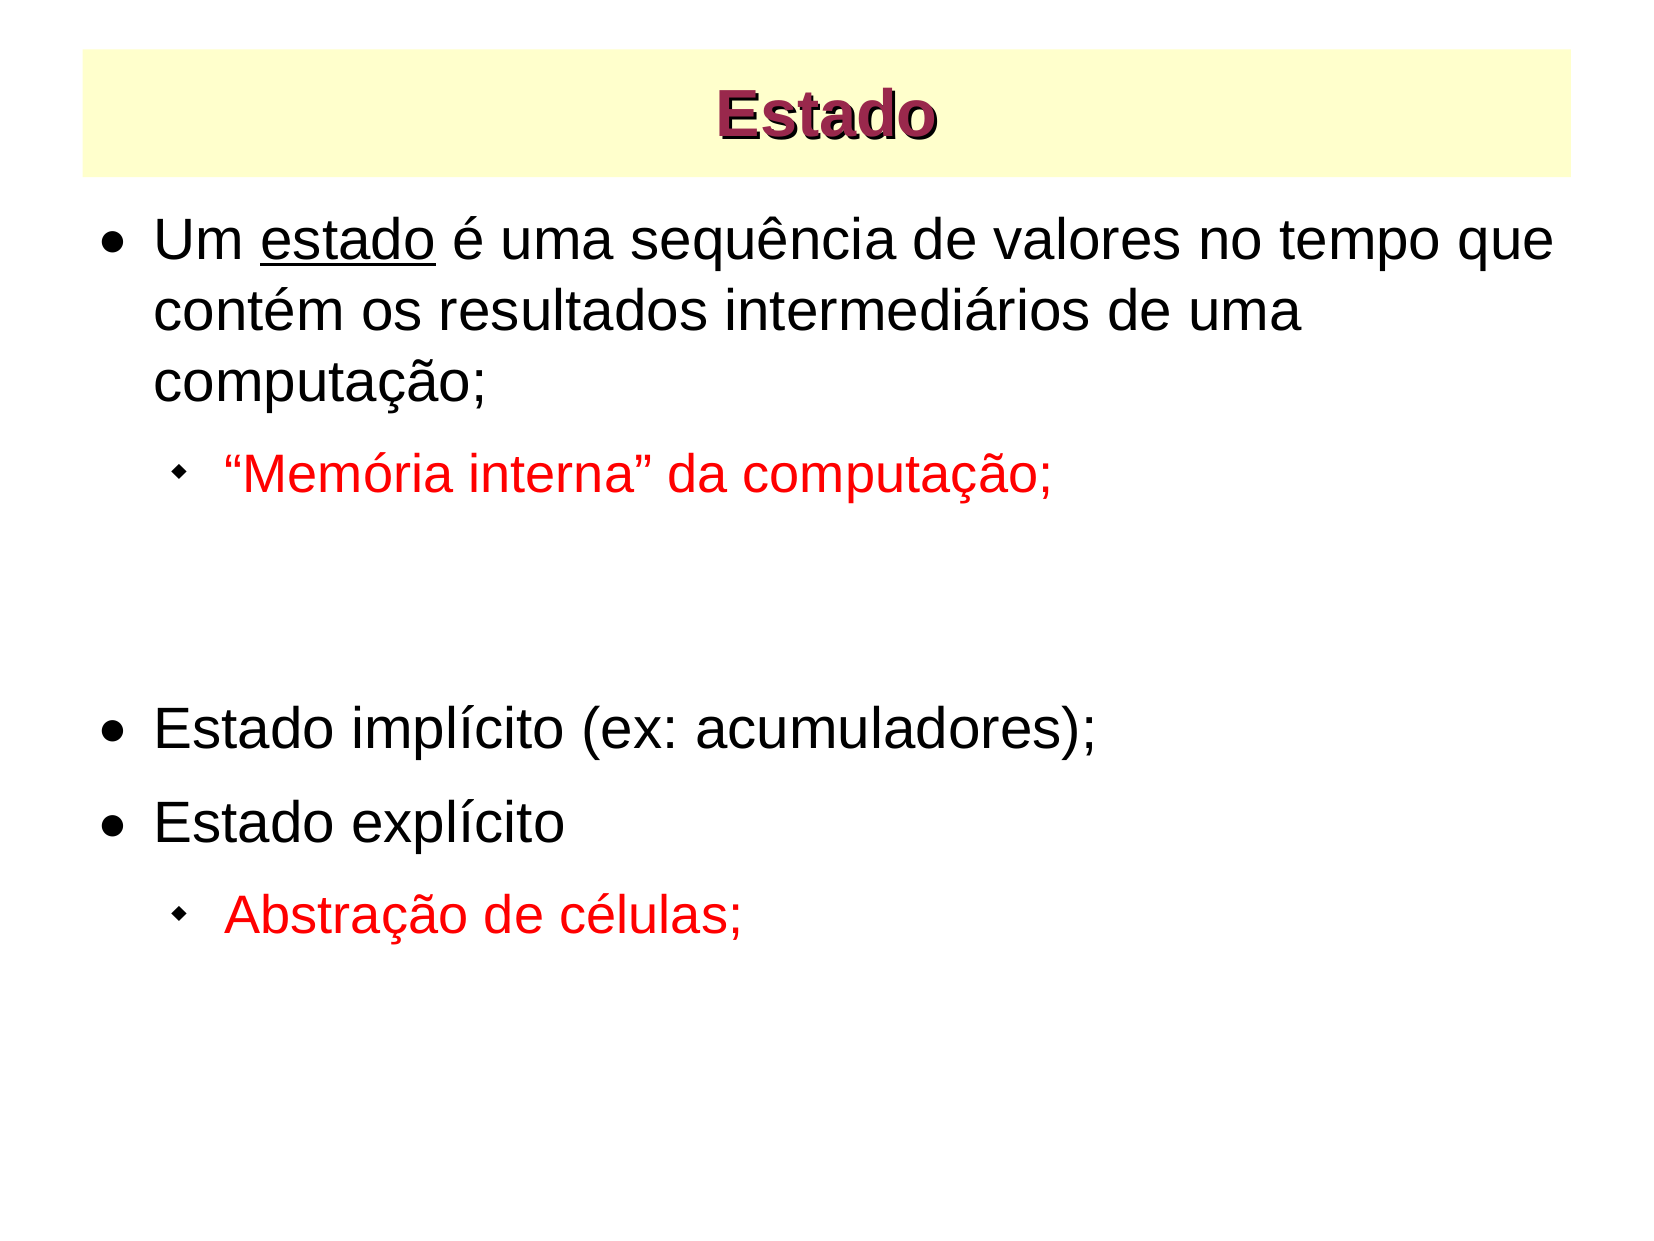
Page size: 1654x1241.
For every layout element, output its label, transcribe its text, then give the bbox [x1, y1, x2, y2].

title Estado [82, 49, 1571, 178]
list Um estado é uma sequência de valores no tempo que contém os resultados intermediários de uma computação; “Memória interna” da computação; Estado implícito (ex: acumuladores); Estado explícito Abstração de células; [82, 206, 1571, 1123]
